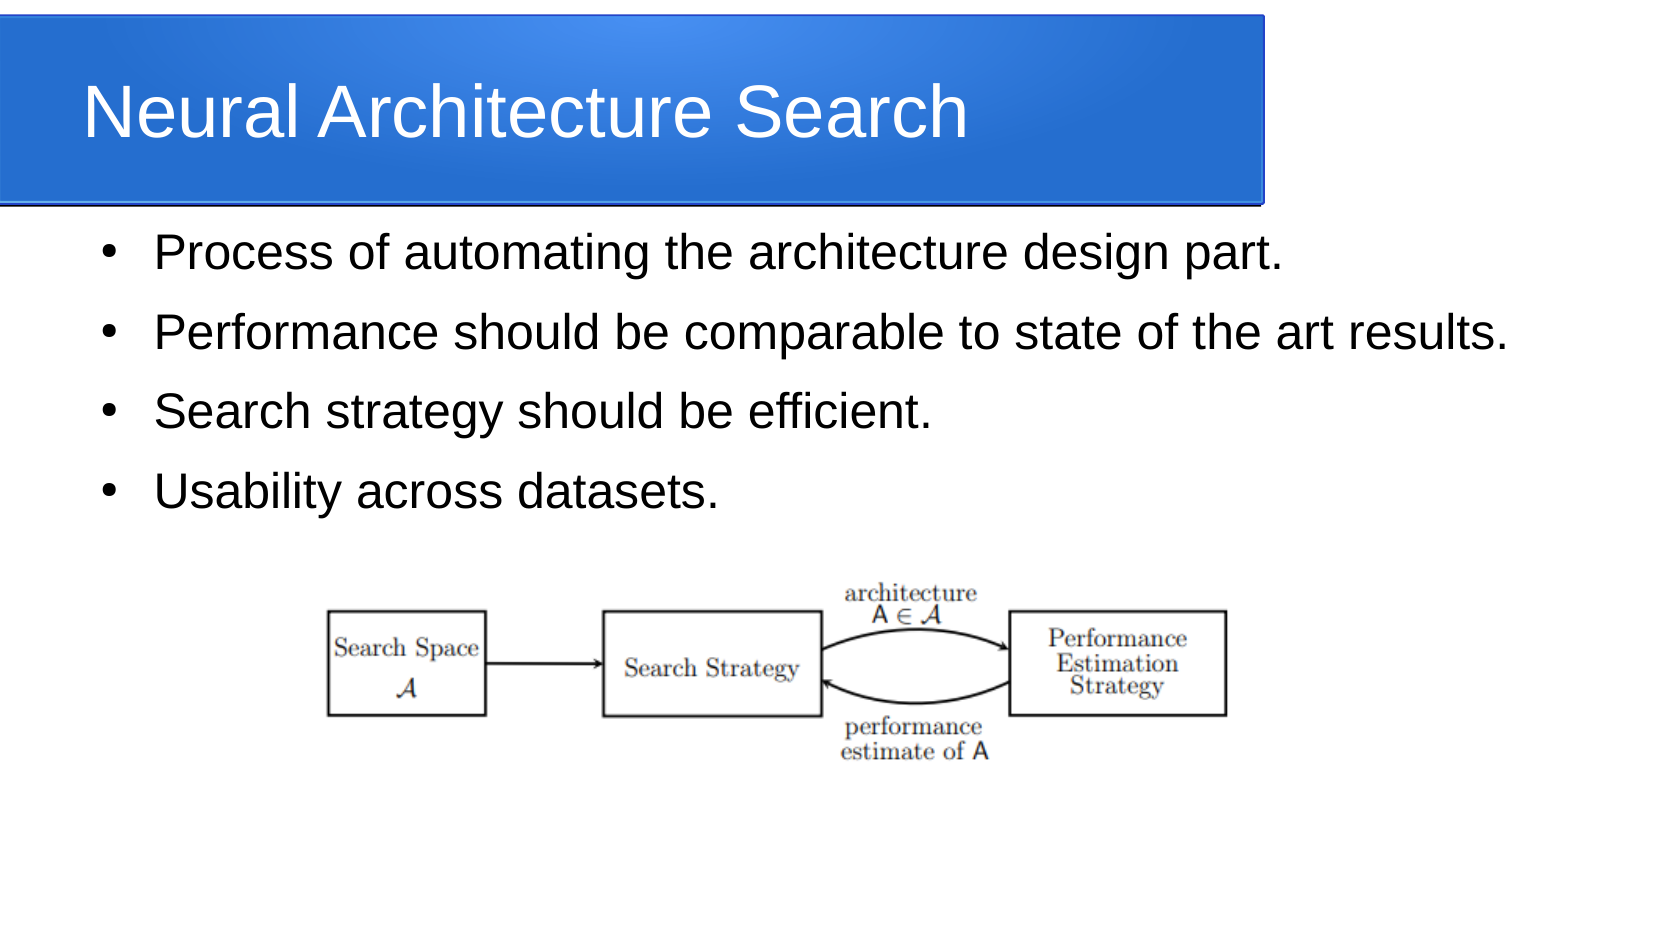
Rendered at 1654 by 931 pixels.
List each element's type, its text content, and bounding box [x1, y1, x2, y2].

title Neural Architecture Search [82, 35, 1235, 189]
picture [292, 551, 1276, 780]
list Process of automating the architecture design part. Performance should be comparable to state of the art results. Search strategy should be efficient. Usability across datasets. [82, 224, 1571, 764]
